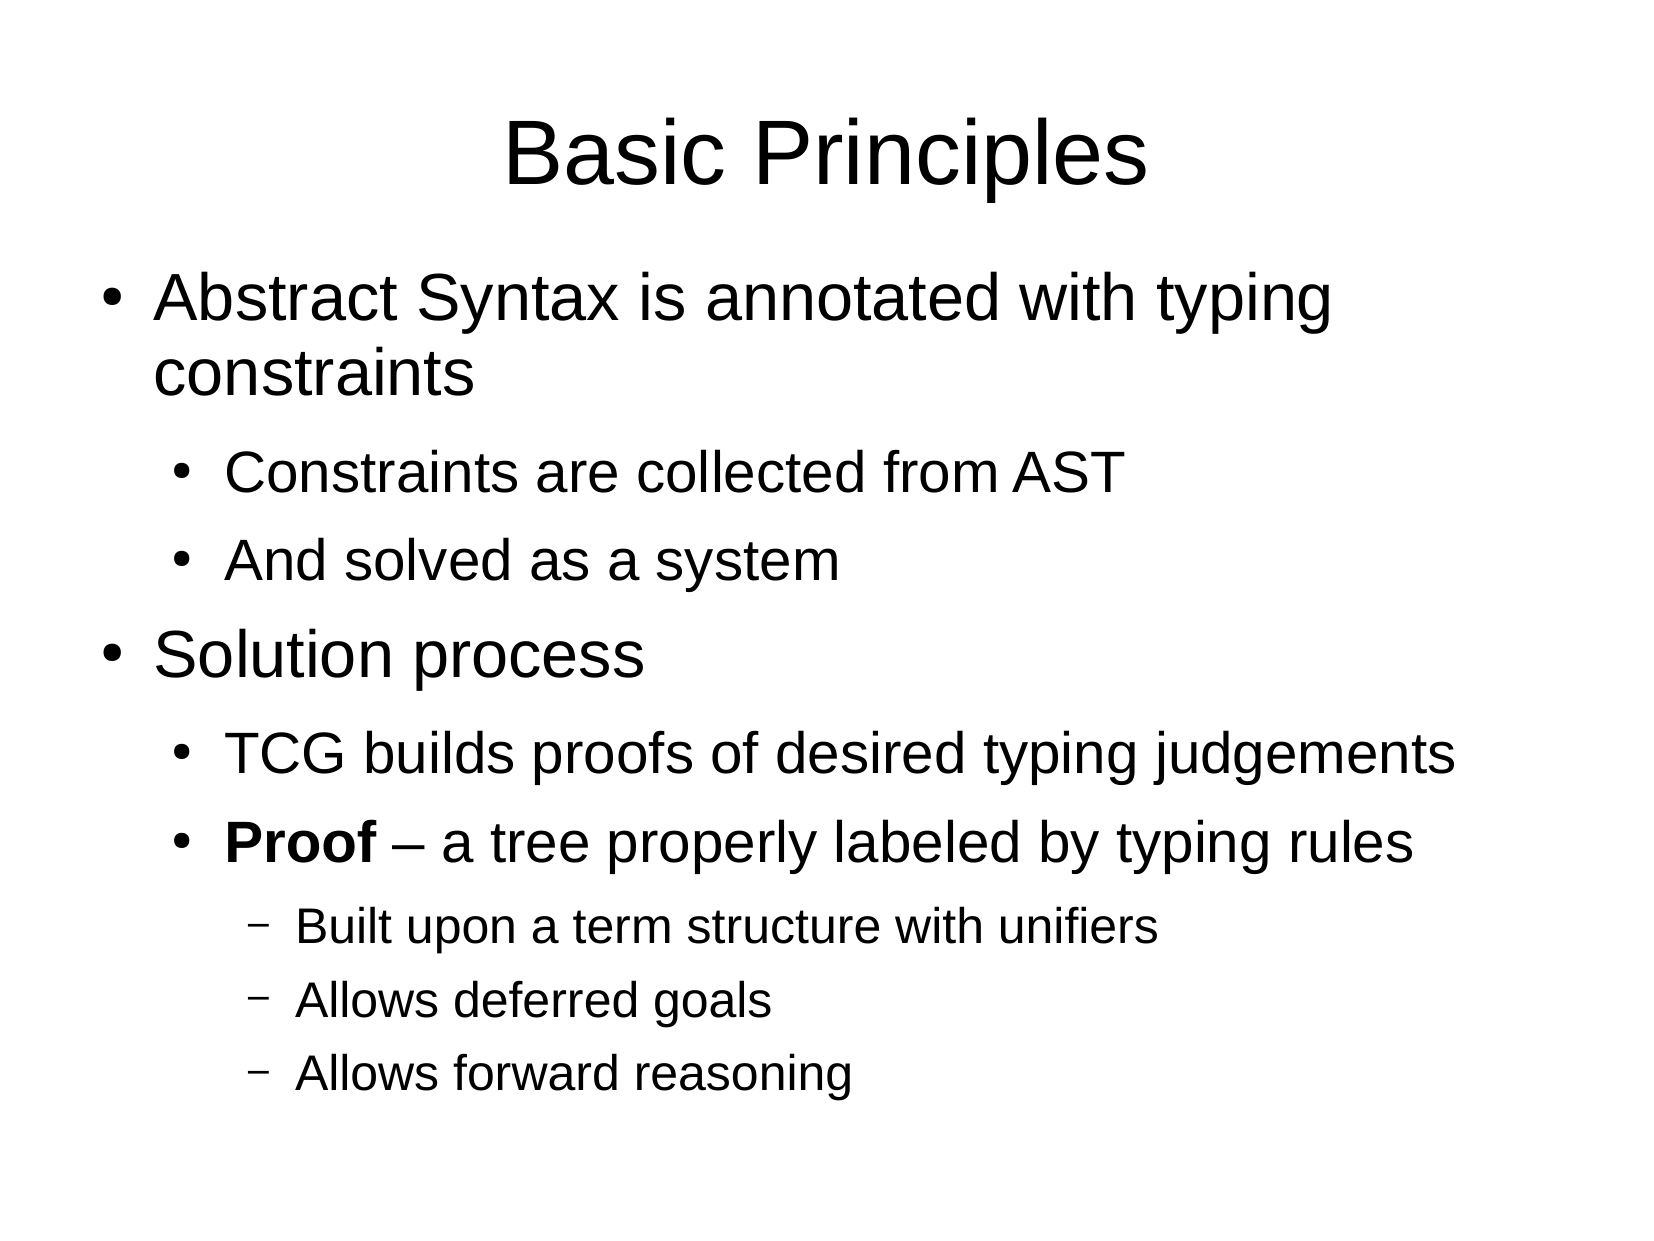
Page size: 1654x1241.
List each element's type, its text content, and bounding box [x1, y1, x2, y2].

title Basic Principles [82, 49, 1571, 257]
list Abstract Syntax is annotated with typing constraints Constraints are collected from AST And solved as a system Solution process TCG builds proofs of desired typing judgements Proof – a tree properly labeled by typing rules Built upon a term structure with unifiers Allows deferred goals Allows forward reasoning [82, 260, 1571, 1198]
